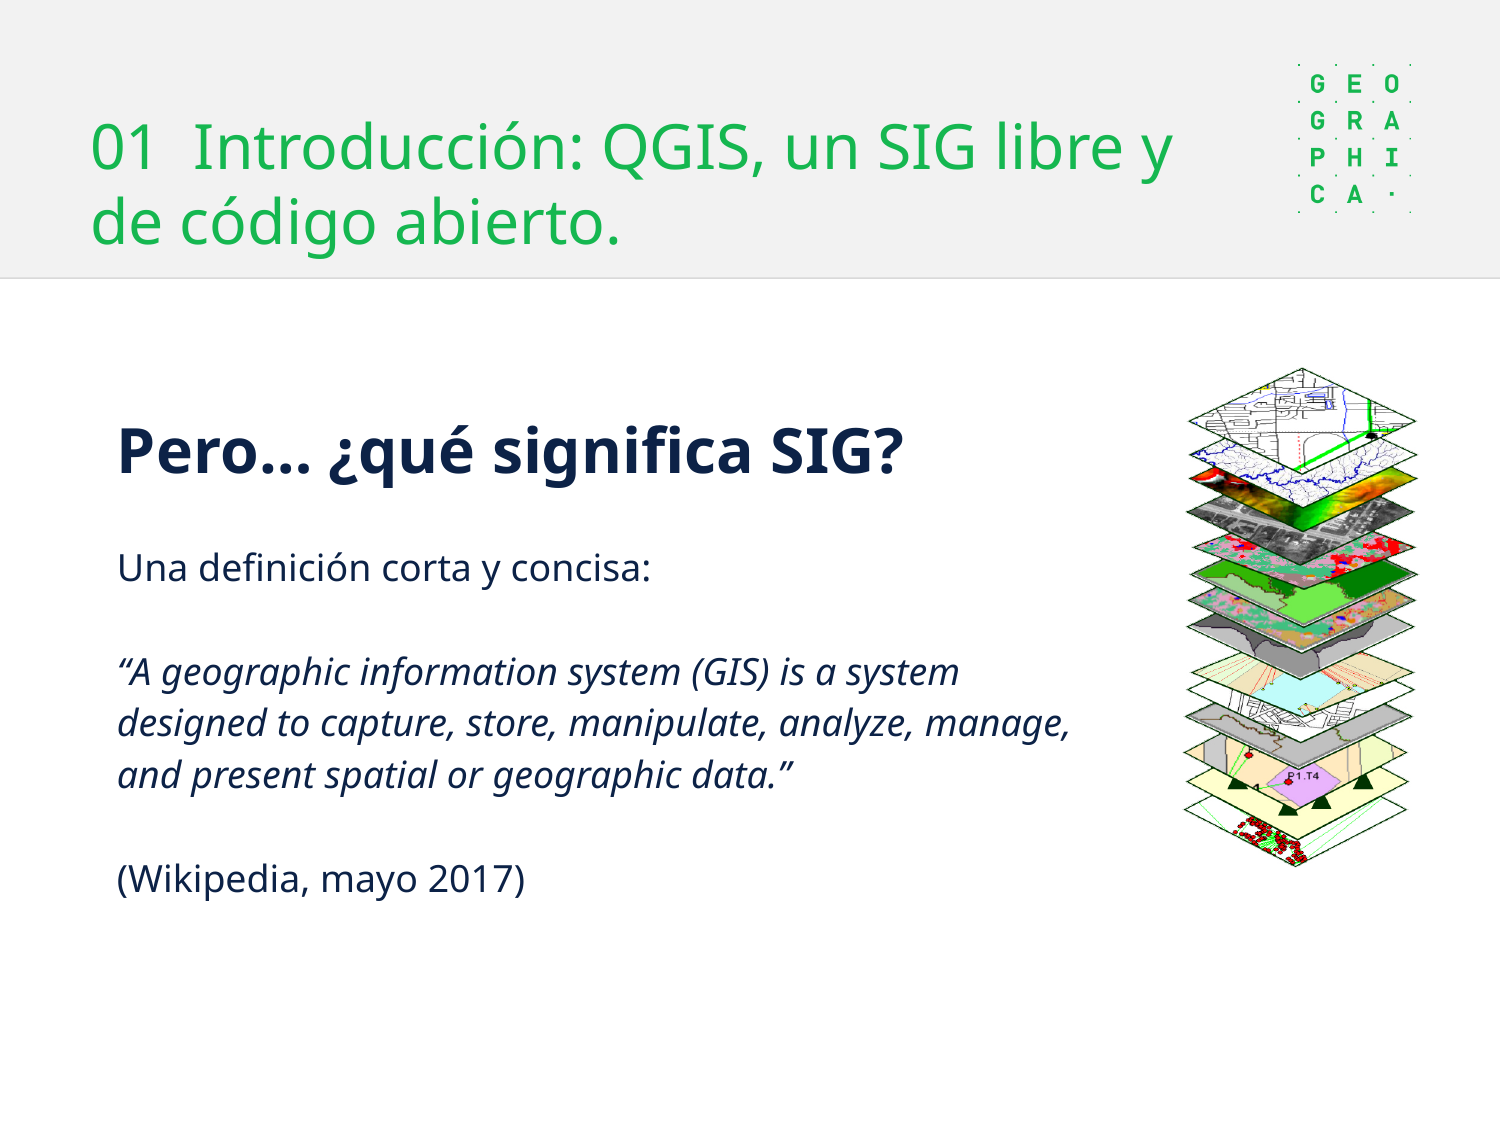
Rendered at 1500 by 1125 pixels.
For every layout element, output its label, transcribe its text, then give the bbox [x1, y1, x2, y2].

picture [1298, 64, 1411, 213]
picture [1181, 366, 1420, 868]
list Pero… ¿qué significa SIG? Una definición corta y concisa: “A geographic information system (GIS) is a system designed to capture, store, manipulate, analyze, manage, and present spatial or geographic data.” (Wikipedia, mayo 2017) [101, 198, 1092, 277]
list Pero… ¿qué significa SIG? Una definición corta y concisa: “A geographic information system (GIS) is a system designed to capture, store, manipulate, analyze, manage, and present spatial or geographic data.” (Wikipedia, mayo 2017) [101, 279, 1092, 852]
title 01 Introducción: QGIS, un SIG libre y de código abierto. [75, 92, 1238, 277]
